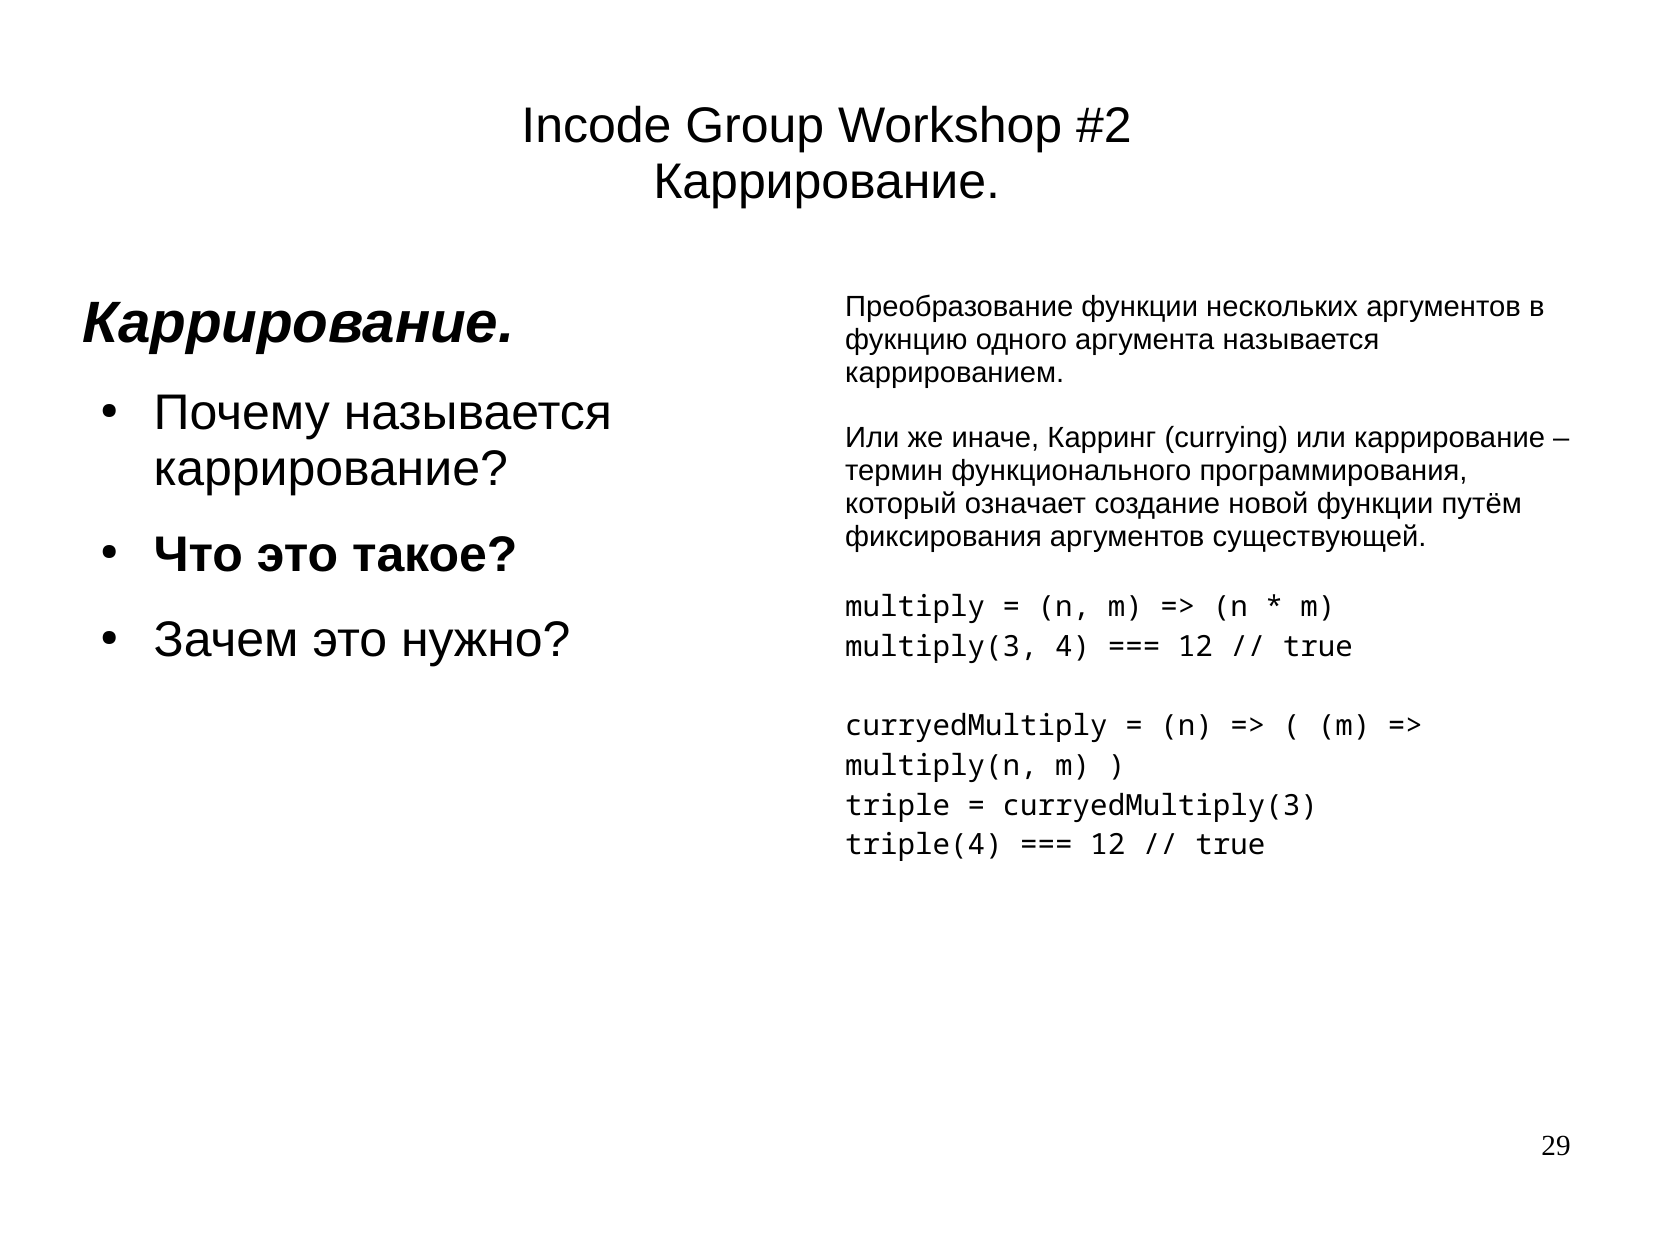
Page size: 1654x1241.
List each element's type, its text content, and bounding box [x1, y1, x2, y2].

list Преобразование функции нескольких аргументов в фукнцию одного аргумента называется каррированием. Или же иначе, Карринг (currying) или каррирование – термин функционального программирования, который означает создание новой функции путём фиксирования аргументов существующей. multiply = (n, m) => (n * m) multiply(3, 4) === 12 // true curryedMultiply = (n) => ( (m) => multiply(n, m) ) triple = curryedMultiply(3) triple(4) === 12 // true [845, 290, 1572, 1134]
list Каррирование. Почему называется каррирование? Что это такое? Зачем это нужно? [82, 290, 809, 1010]
title Incode Group Workshop #2 Каррирование. [82, 49, 1571, 257]
